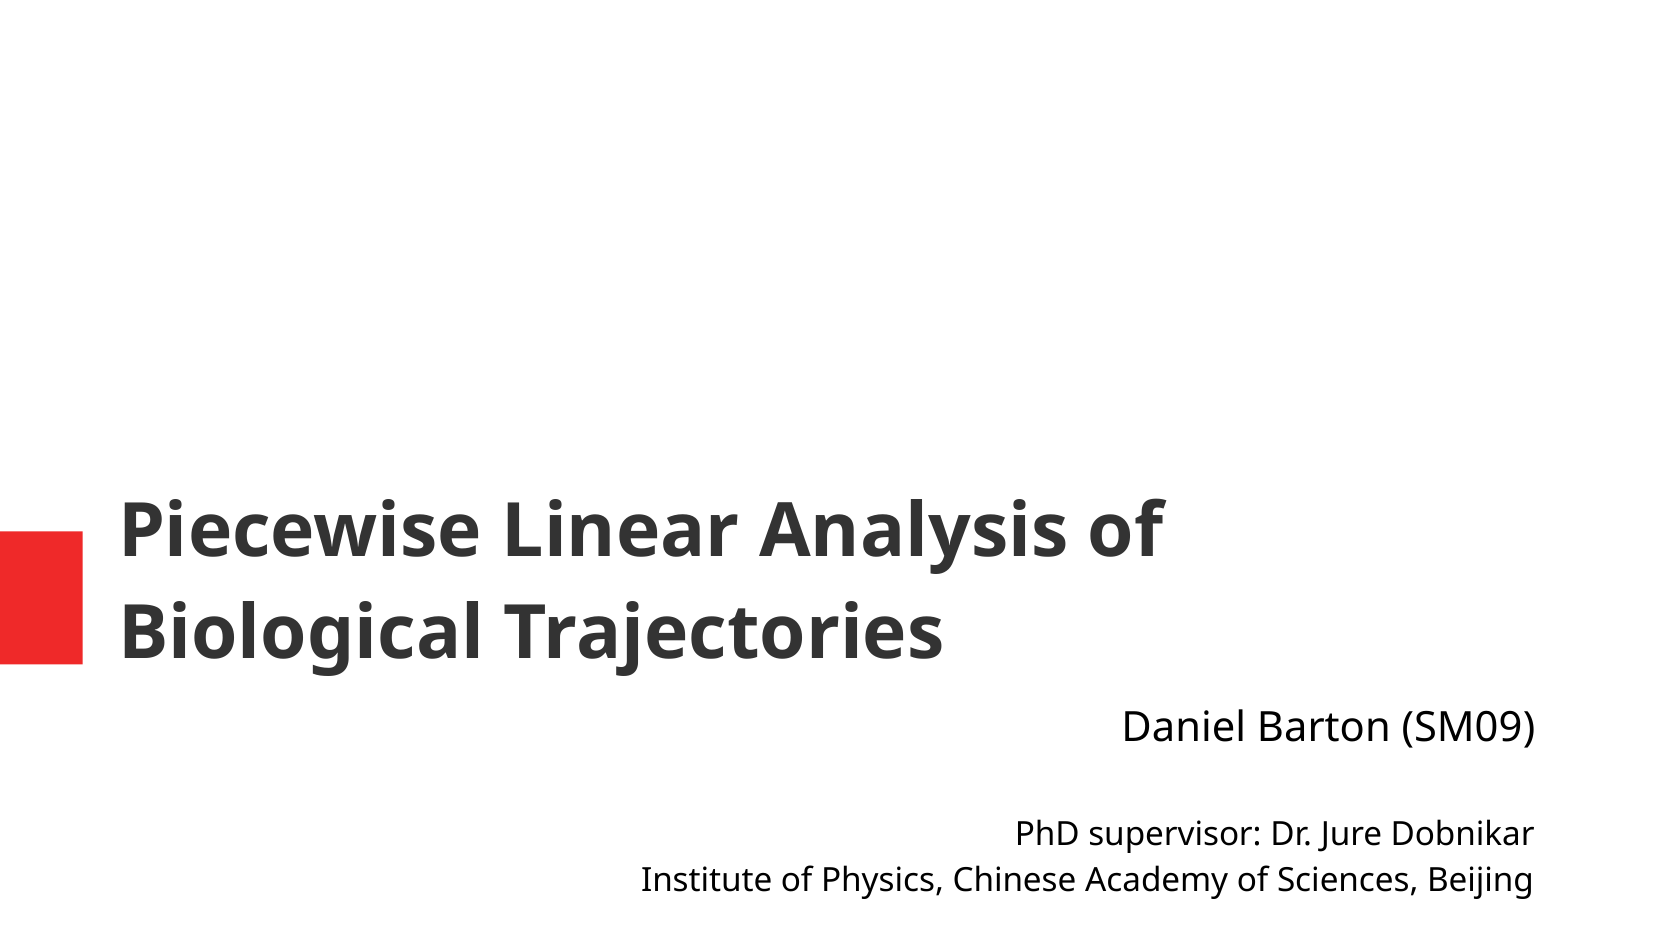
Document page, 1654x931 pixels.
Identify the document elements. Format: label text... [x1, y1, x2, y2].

title Piecewise Linear Analysis of Biological Trajectories [118, 498, 1524, 761]
subtitle Daniel Barton (SM09) PhD supervisor: Dr. Jure Dobnikar Institute of Physics, Chinese Academy of Sciences, Beijing [129, 711, 1536, 886]
